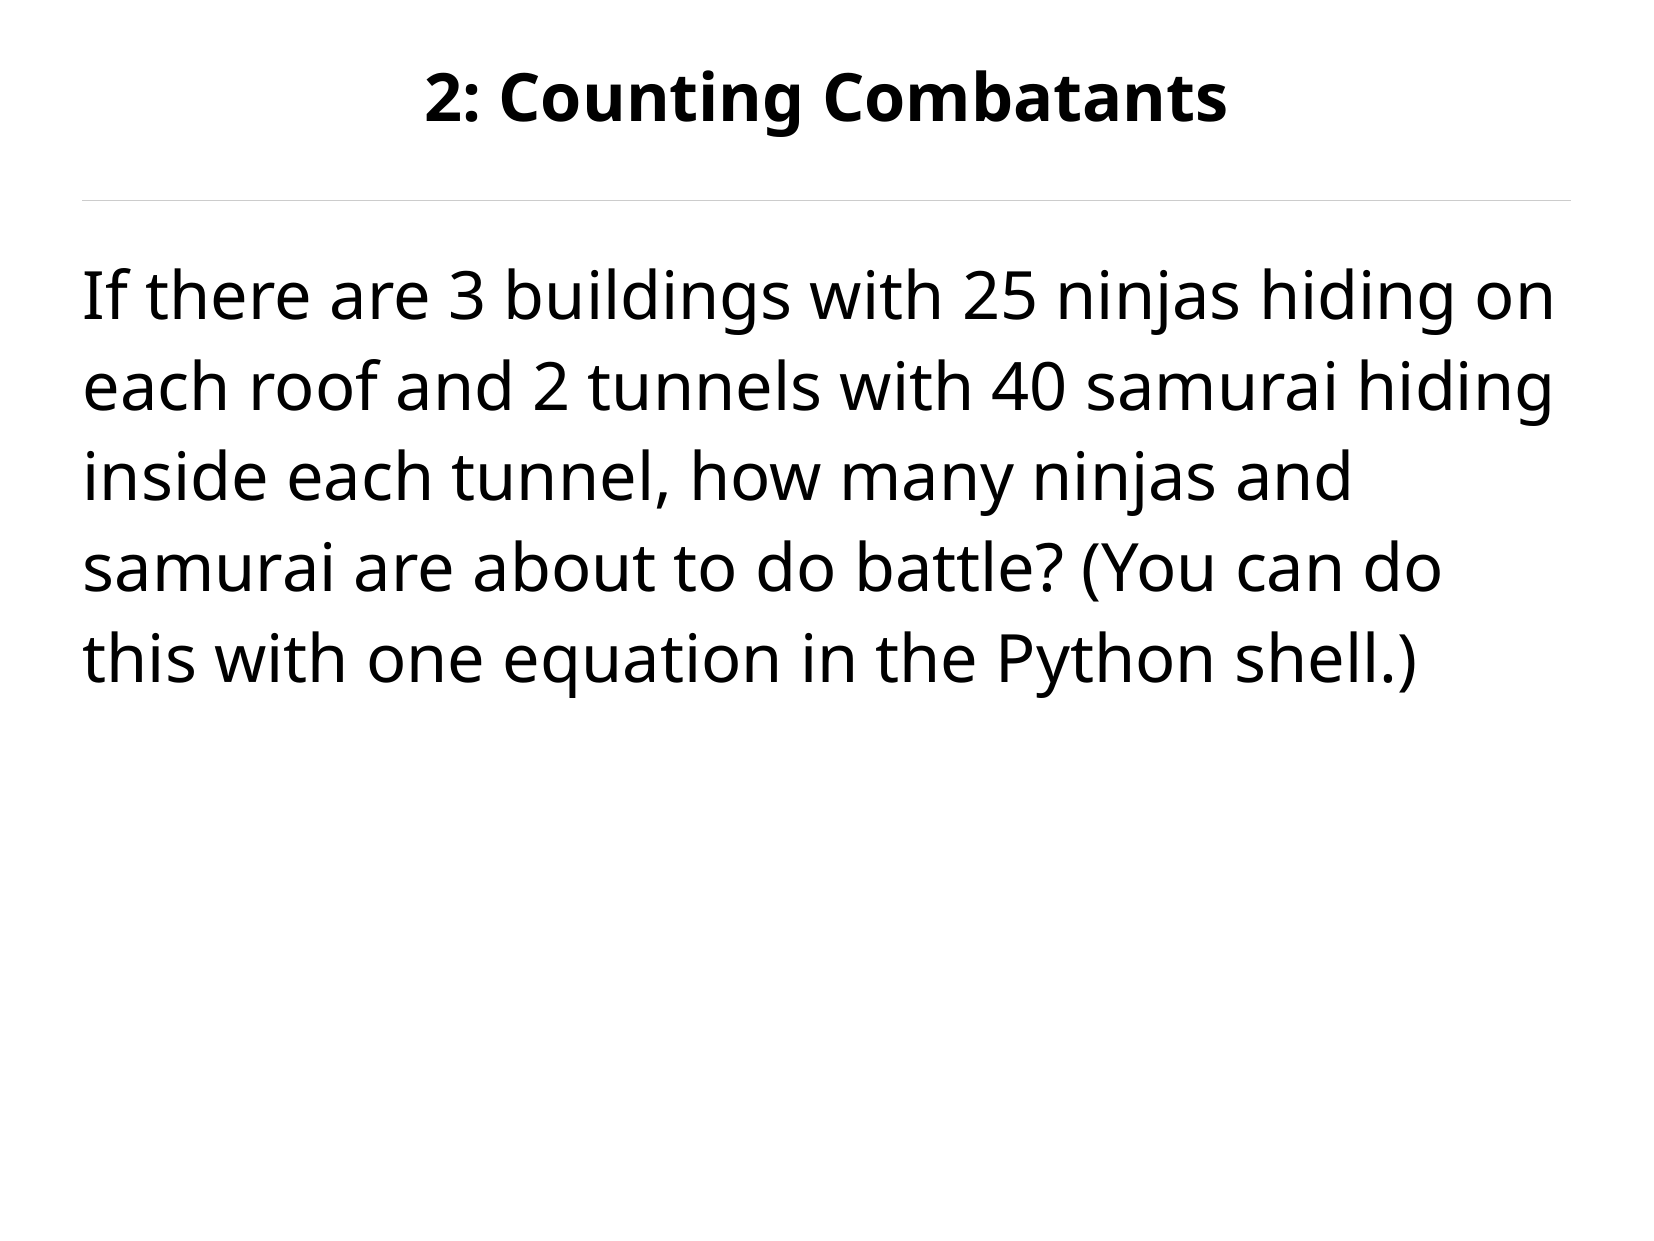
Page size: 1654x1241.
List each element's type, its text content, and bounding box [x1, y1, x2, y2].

title 2: Counting Combatants [82, 25, 1571, 166]
list If there are 3 buildings with 25 ninjas hiding on each roof and 2 tunnels with 40 samurai hiding inside each tunnel, how many ninjas and samurai are about to do battle? (You can do this with one equation in the Python shell.) [82, 248, 1571, 1111]
